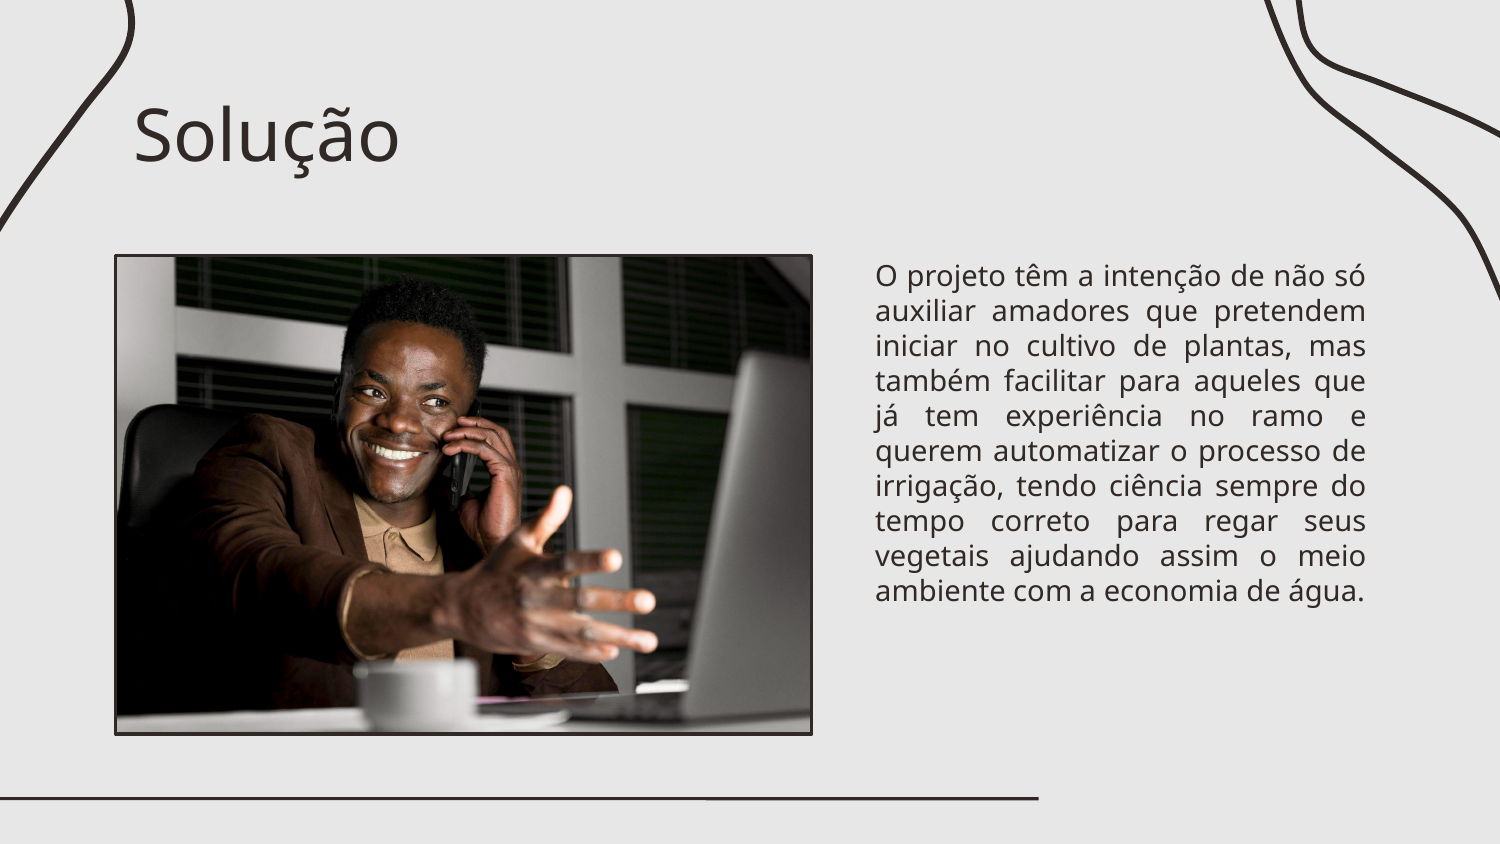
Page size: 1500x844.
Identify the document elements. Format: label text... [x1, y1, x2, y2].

title Solução [118, 85, 1382, 180]
subtitle O projeto têm a intenção de não só auxiliar amadores que pretendem iniciar no cultivo de plantas, mas também facilitar para aqueles que já tem experiência no ramo e querem automatizar o processo de irrigação, tendo ciência sempre do tempo correto para regar seus vegetais ajudando assim o meio ambiente com a economia de água. [860, 242, 1382, 737]
picture [116, 257, 811, 733]
